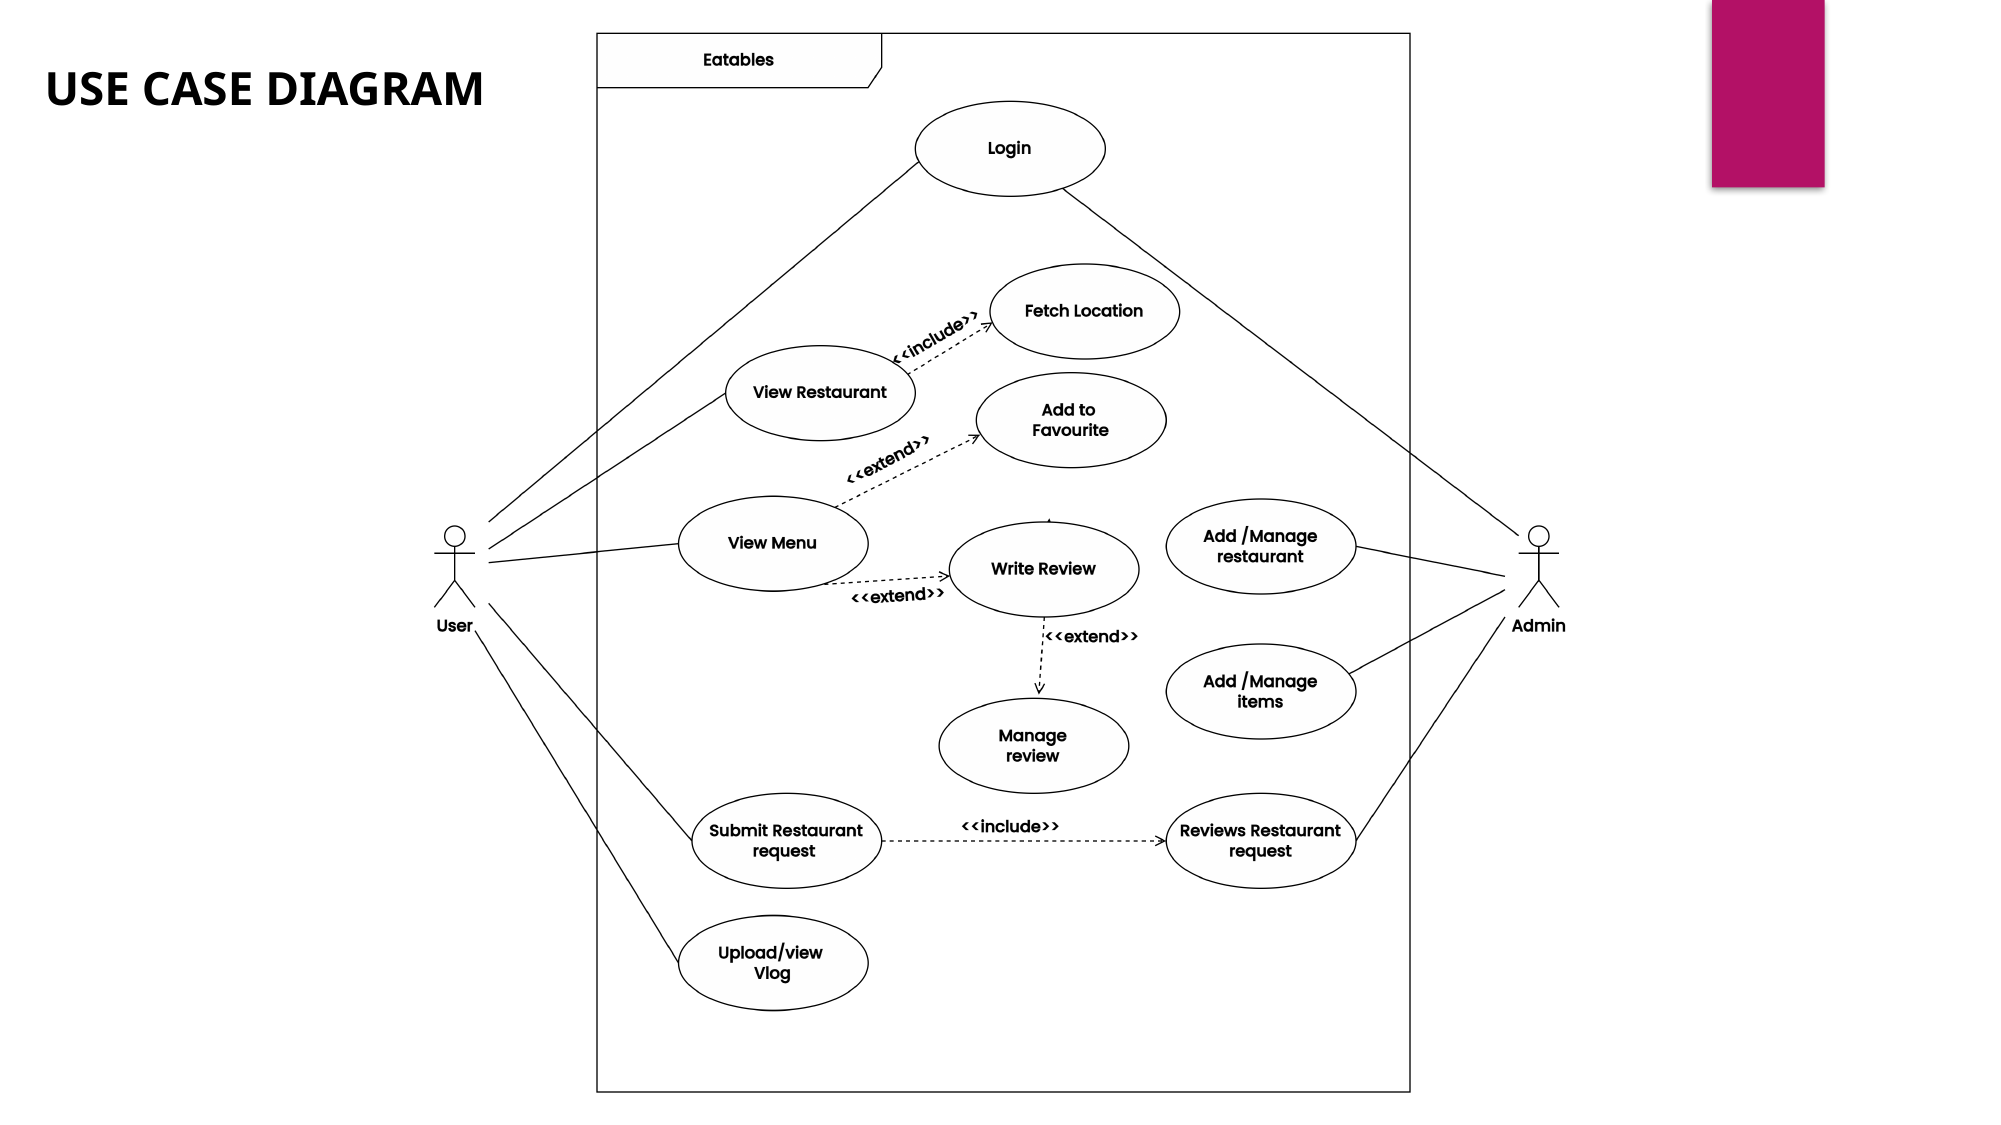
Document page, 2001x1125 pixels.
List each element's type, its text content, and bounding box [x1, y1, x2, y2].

title USE CASE DIAGRAM [29, 29, 420, 146]
picture [420, 19, 1580, 1106]
